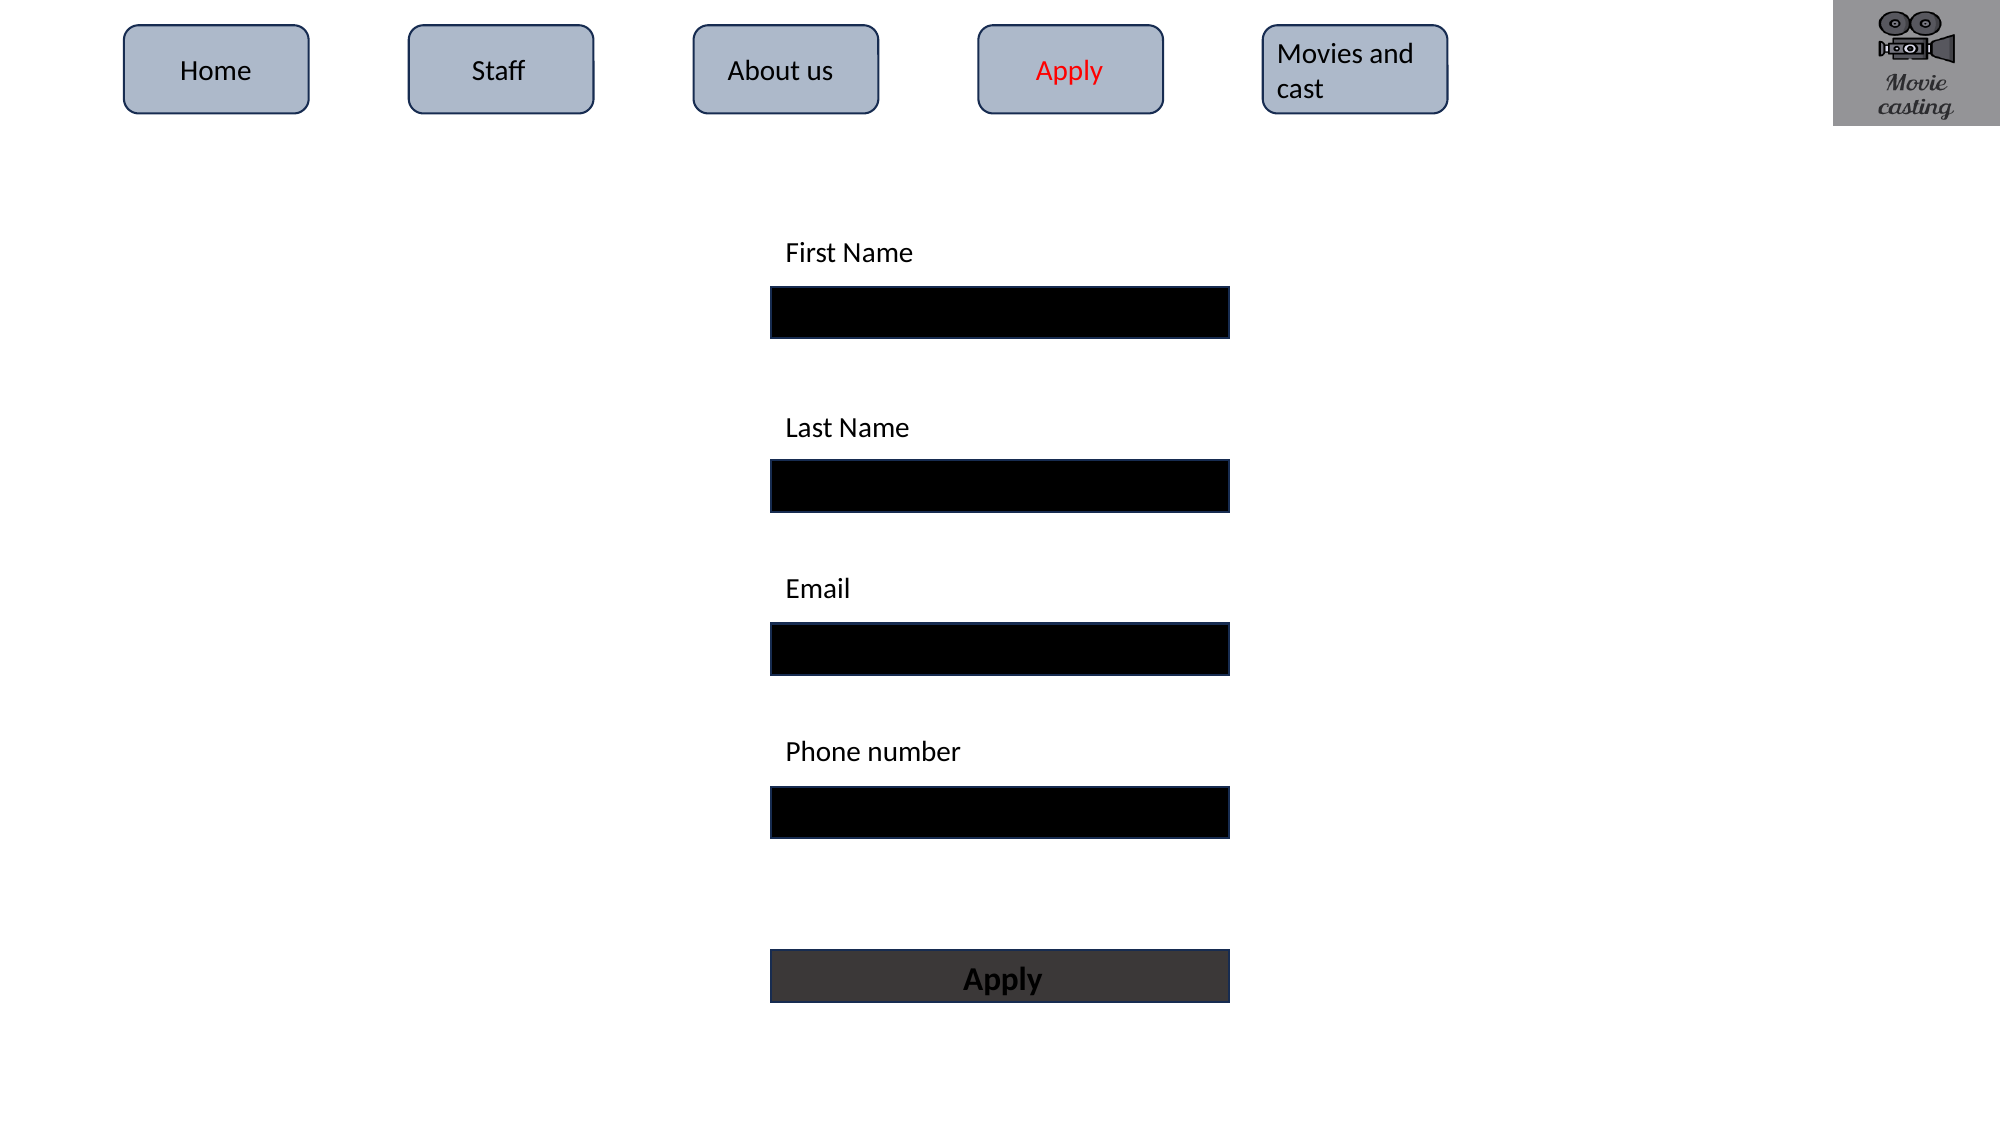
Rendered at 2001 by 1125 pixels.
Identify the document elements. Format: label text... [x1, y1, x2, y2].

text_box Last Name [770, 400, 1021, 452]
picture [1833, 0, 2000, 126]
text_box Movies and cast [1261, 26, 1430, 113]
text_box [693, 25, 879, 114]
text_box [771, 950, 948, 1002]
text_box First Name [770, 225, 1021, 276]
text_box [123, 25, 309, 114]
text_box [771, 624, 1229, 675]
text_box Apply [1020, 44, 1121, 130]
text_box [771, 287, 1229, 338]
text_box [1059, 950, 1229, 1002]
text_box Phone number [770, 724, 1021, 776]
text_box Apply [948, 949, 1059, 1006]
text_box [771, 787, 1229, 838]
text_box [771, 460, 1229, 512]
text_box [1272, 25, 1448, 114]
text_box [978, 25, 1164, 114]
text_box Email [770, 562, 1021, 613]
text_box About us [712, 44, 860, 95]
text_box Staff [456, 44, 546, 95]
text_box Home [164, 44, 268, 95]
text_box [408, 25, 594, 114]
